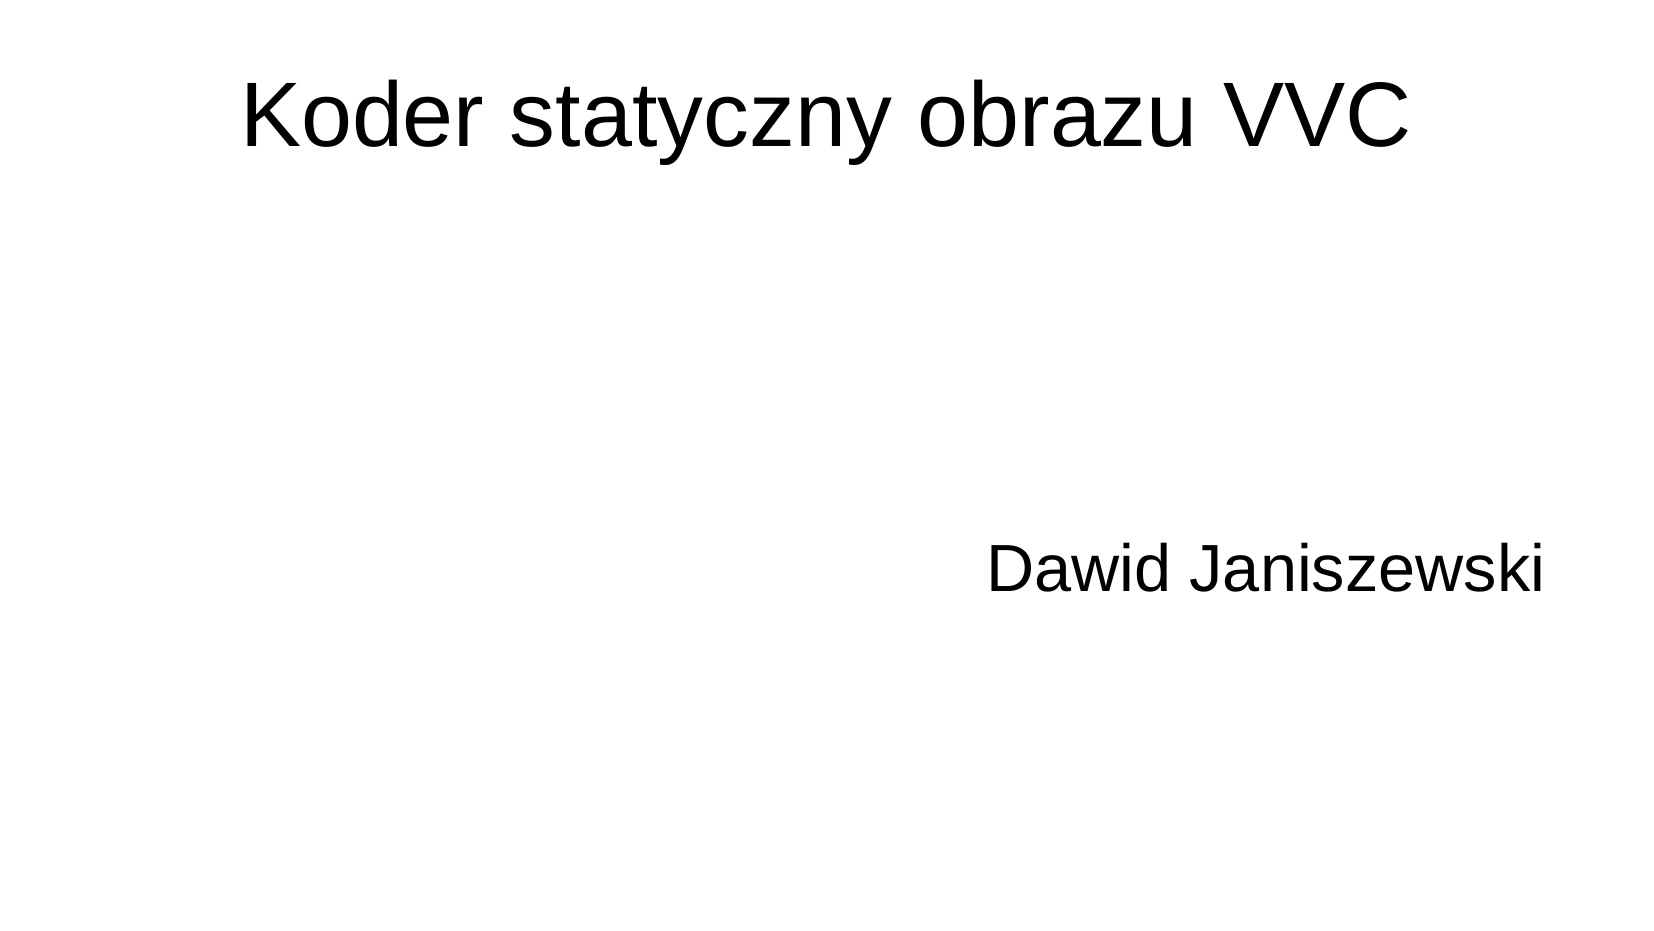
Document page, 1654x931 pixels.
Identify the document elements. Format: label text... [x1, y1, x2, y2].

list Dawid Janiszewski [82, 217, 1571, 758]
title Koder statyczny obrazu VVC [82, 37, 1571, 193]
